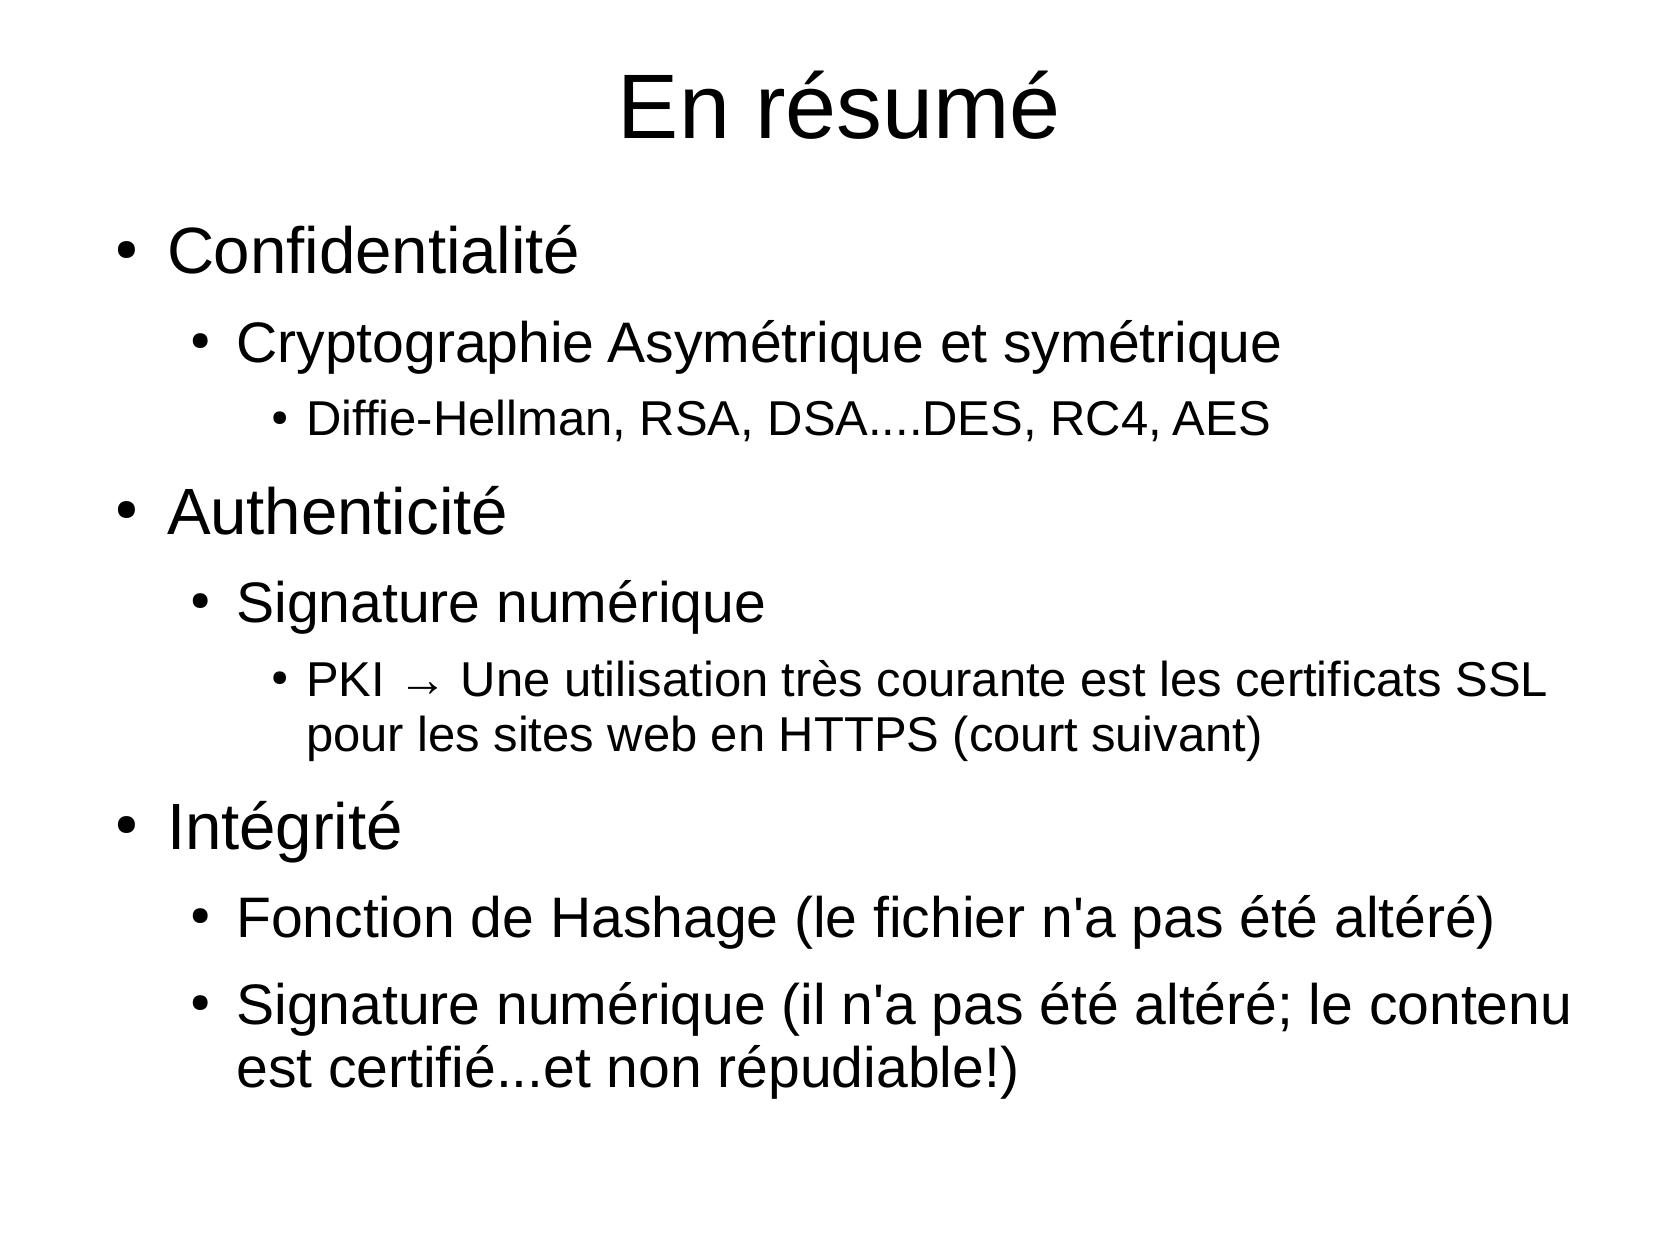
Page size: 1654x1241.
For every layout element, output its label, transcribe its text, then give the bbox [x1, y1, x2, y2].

title En résumé [247, 32, 1433, 181]
list Confidentialité Cryptographie Asymétrique et symétrique Diffie-Hellman, RSA, DSA....DES, RC4, AES Authenticité Signature numérique PKI → Une utilisation très courante est les certificats SSL pour les sites web en HTTPS (court suivant) Intégrité Fonction de Hashage (le fichier n'a pas été altéré) Signature numérique (il n'a pas été altéré; le contenu est certifié...et non répudiable!) [97, 214, 1586, 1110]
